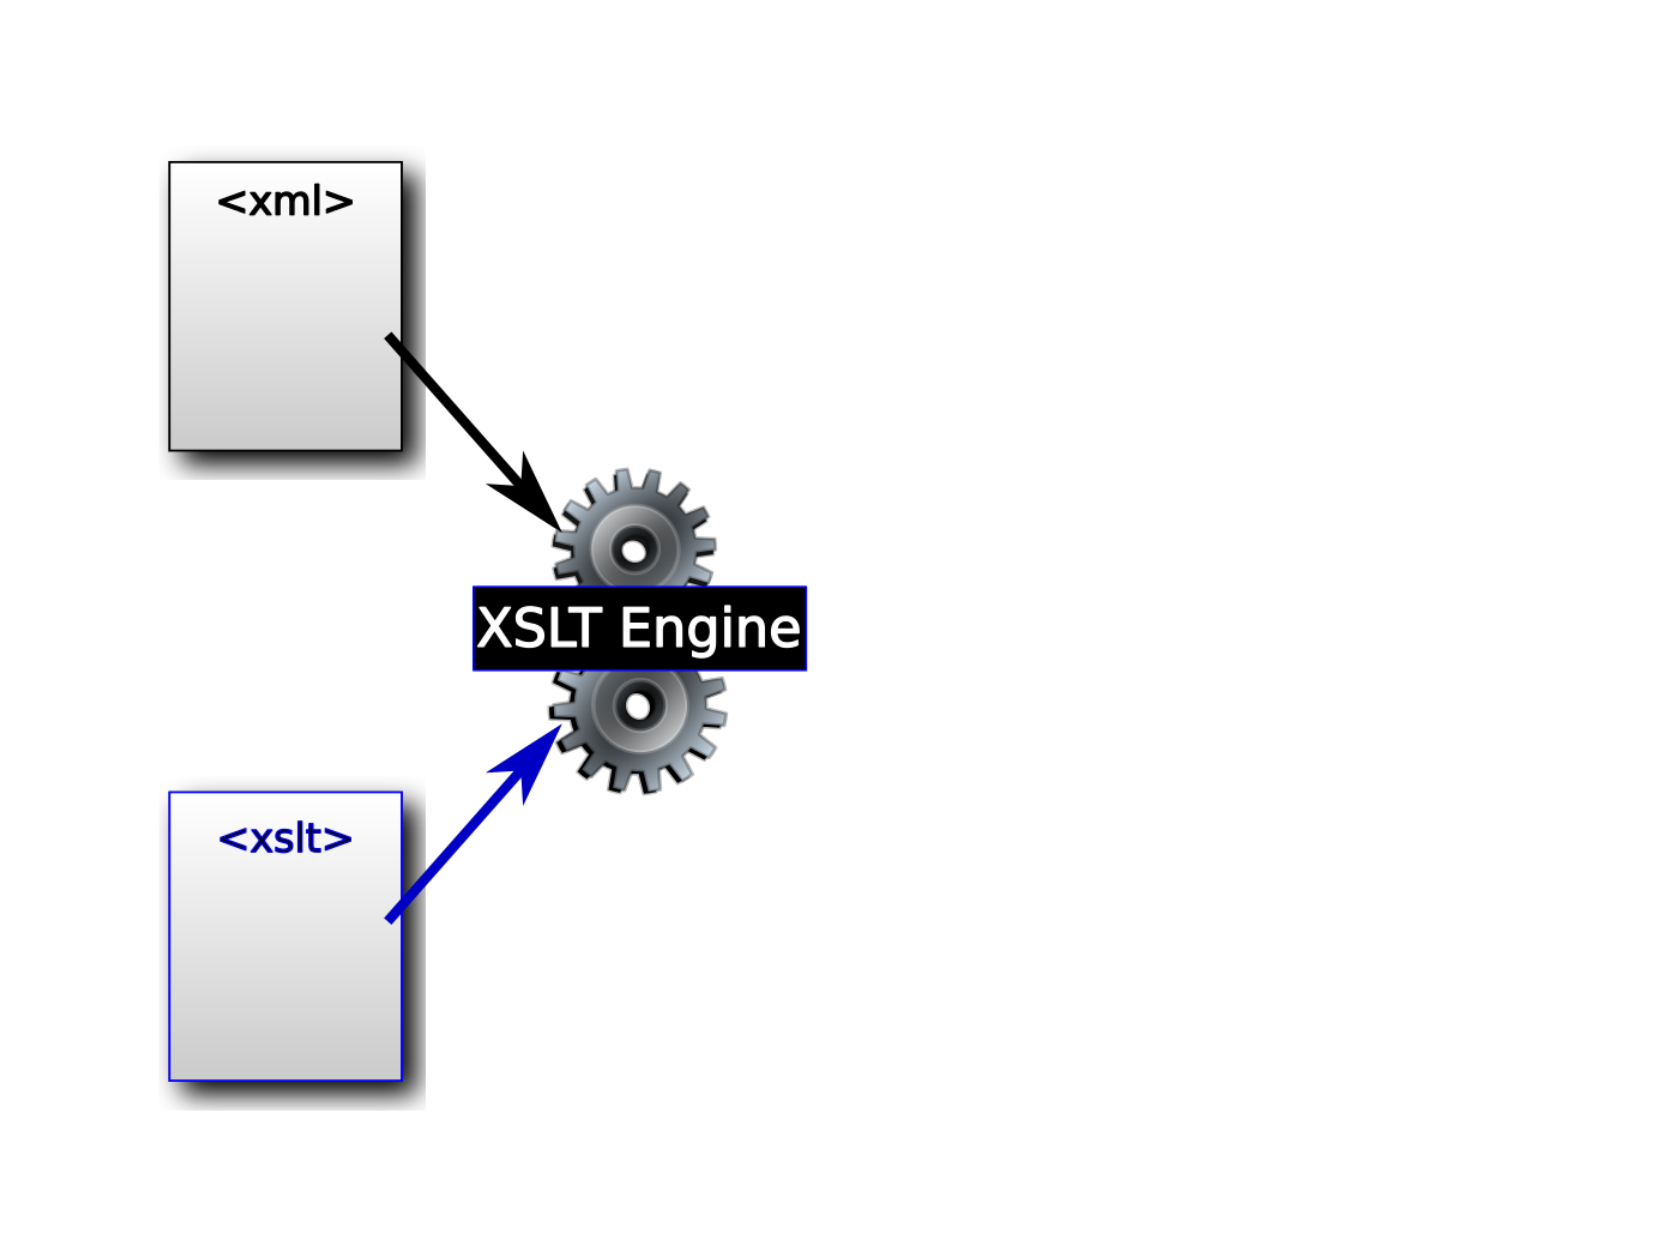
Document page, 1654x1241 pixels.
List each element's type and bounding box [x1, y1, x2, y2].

picture [113, 100, 1549, 1143]
